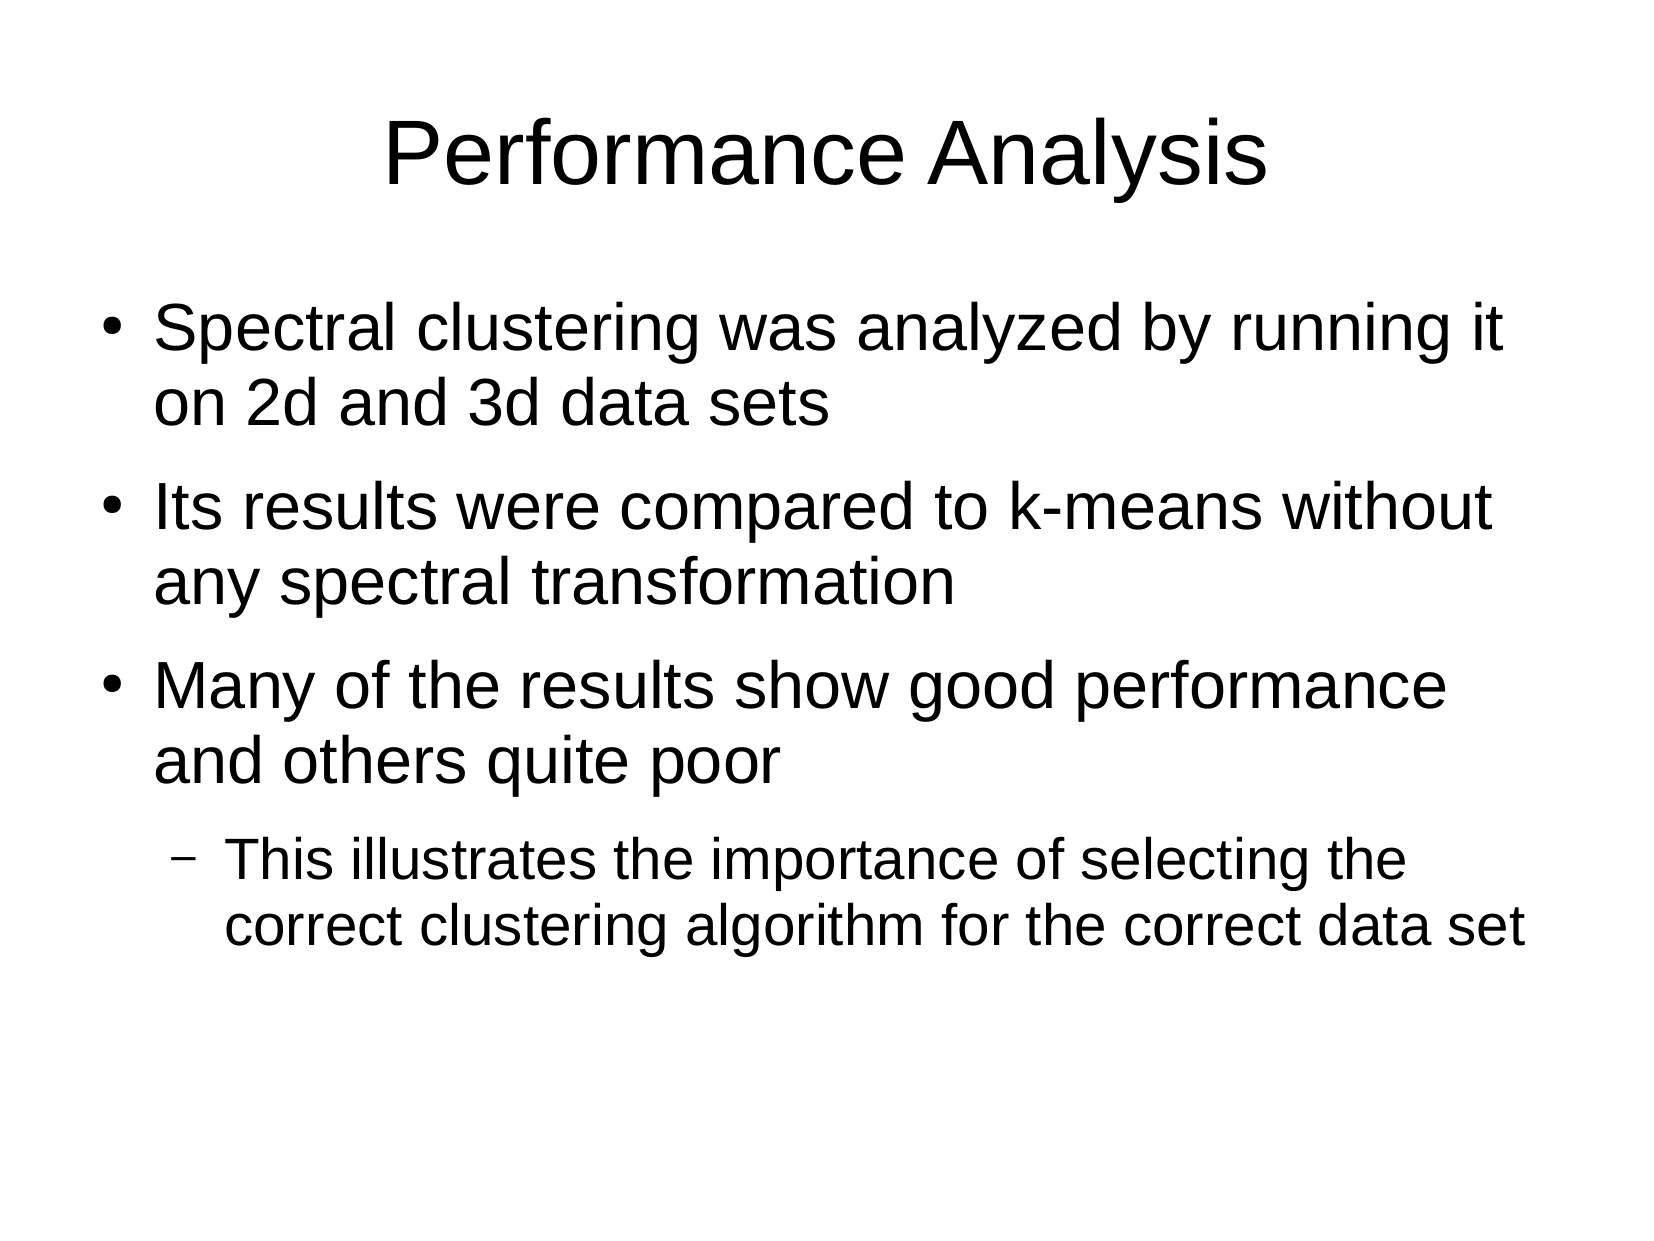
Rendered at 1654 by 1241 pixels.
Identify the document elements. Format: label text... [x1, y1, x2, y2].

title Performance Analysis [82, 49, 1571, 257]
list Spectral clustering was analyzed by running it on 2d and 3d data sets Its results were compared to k-means without any spectral transformation Many of the results show good performance and others quite poor This illustrates the importance of selecting the correct clustering algorithm for the correct data set [82, 290, 1571, 1010]
